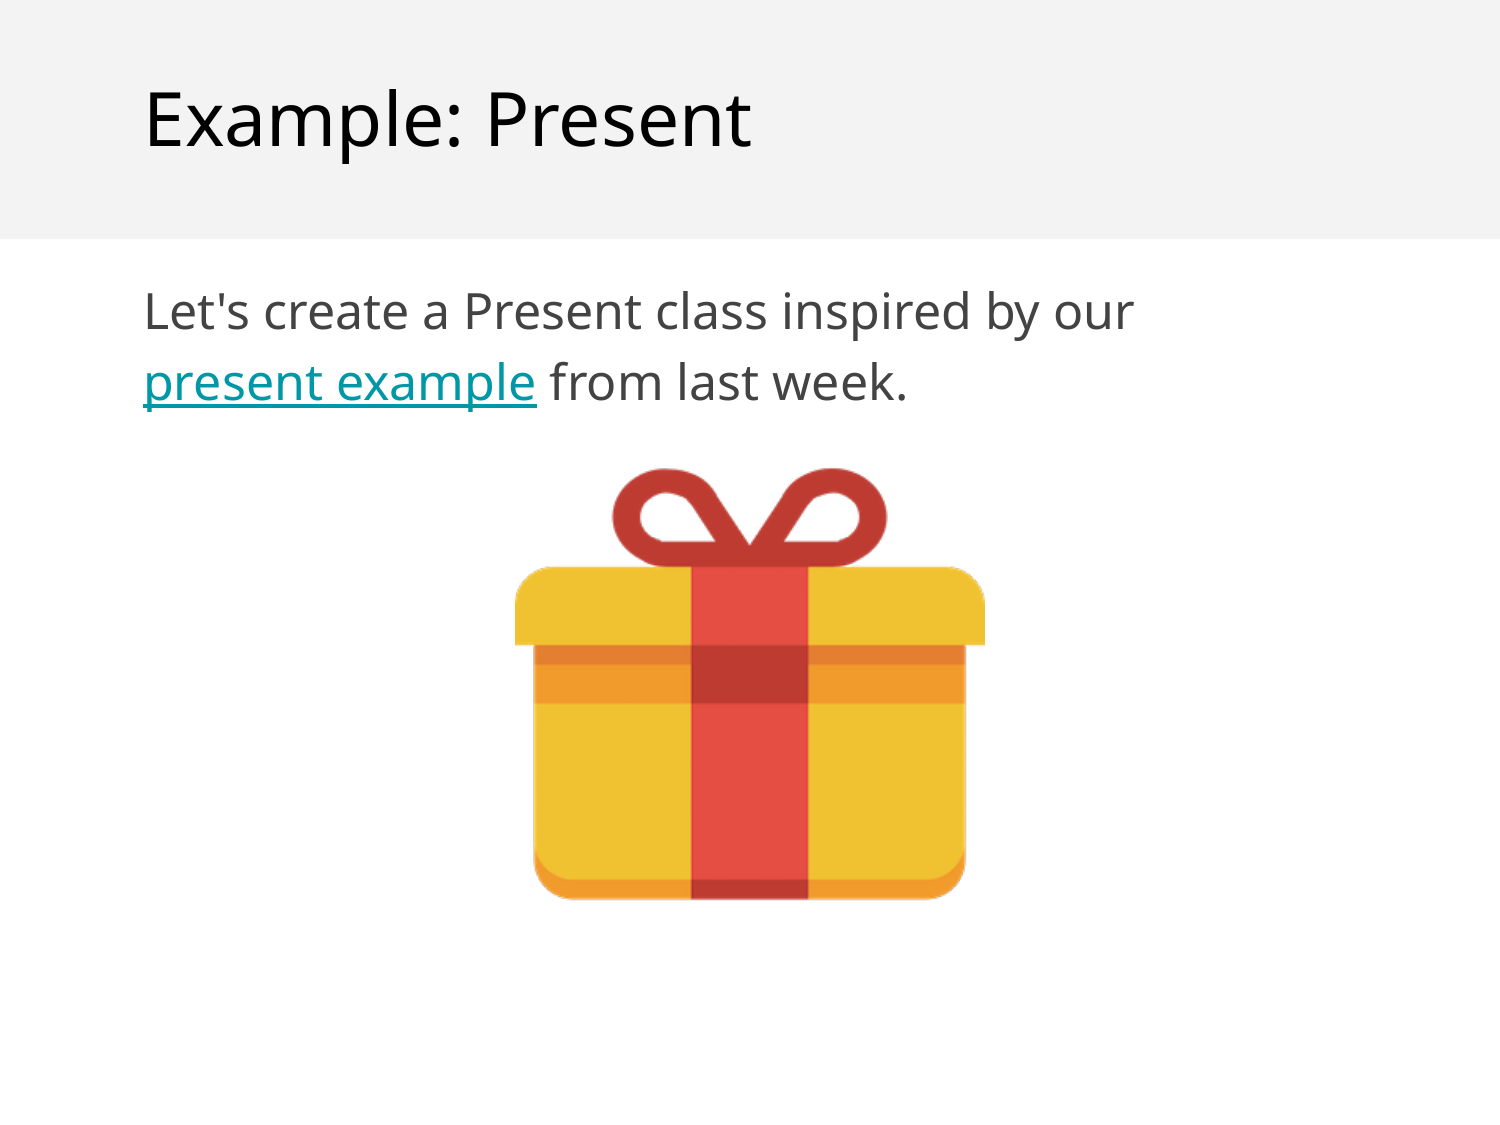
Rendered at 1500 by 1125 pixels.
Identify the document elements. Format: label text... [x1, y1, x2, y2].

picture [515, 450, 985, 920]
list Let's create a Present class inspired by our present example from last week. [128, 255, 1372, 428]
title Example: Present [128, 56, 1372, 183]
